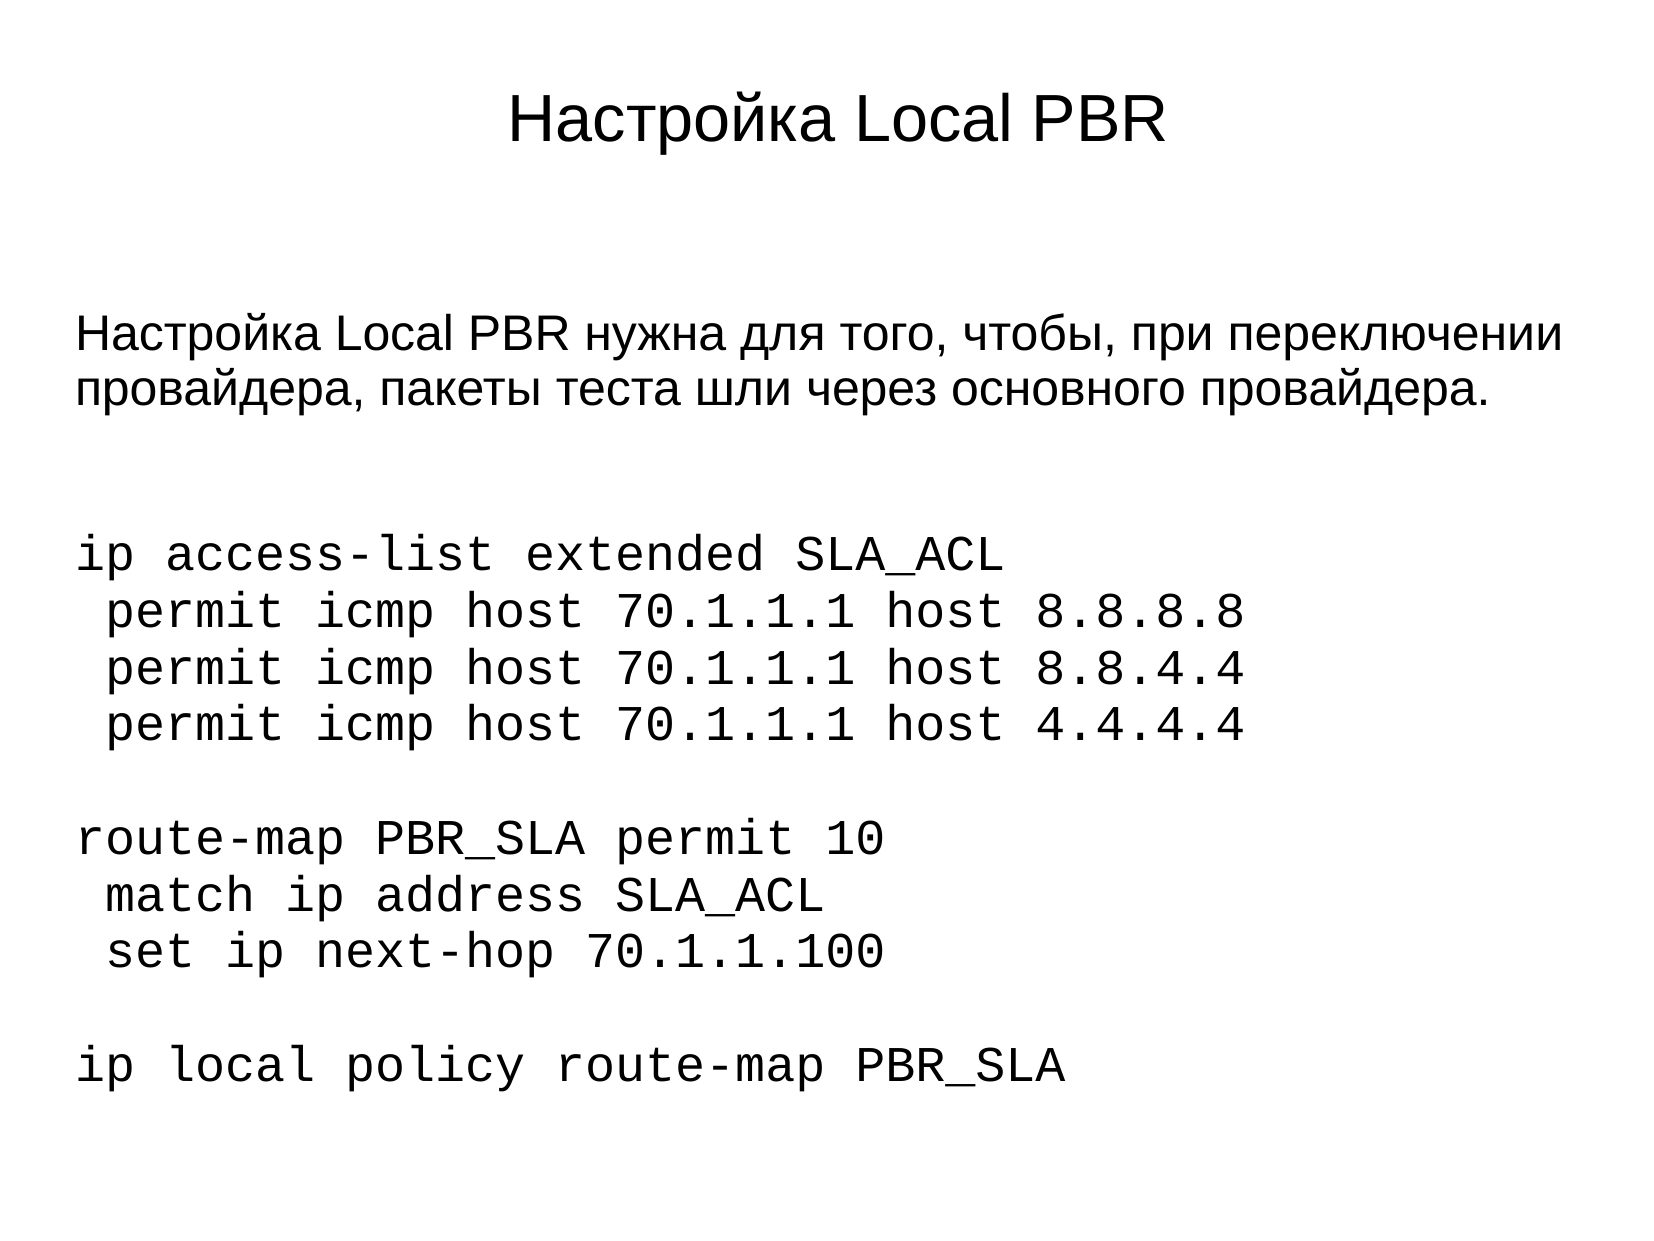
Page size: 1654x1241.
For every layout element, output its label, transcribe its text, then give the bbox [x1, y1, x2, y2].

subtitle Настройка Local PBR нужна для того, чтобы, при переключении провайдера, пакеты теста шли через основного провайдера. ip access-list extended SLA_ACL permit icmp host 70.1.1.1 host 8.8.8.8 permit icmp host 70.1.1.1 host 8.8.4.4 permit icmp host 70.1.1.1 host 4.4.4.4 route-map PBR_SLA permit 10 match ip address SLA_ACL set ip next-hop 70.1.1.100 ip local policy route-map PBR_SLA [75, 194, 1613, 1207]
title Настройка Local PBR [82, 49, 1571, 151]
